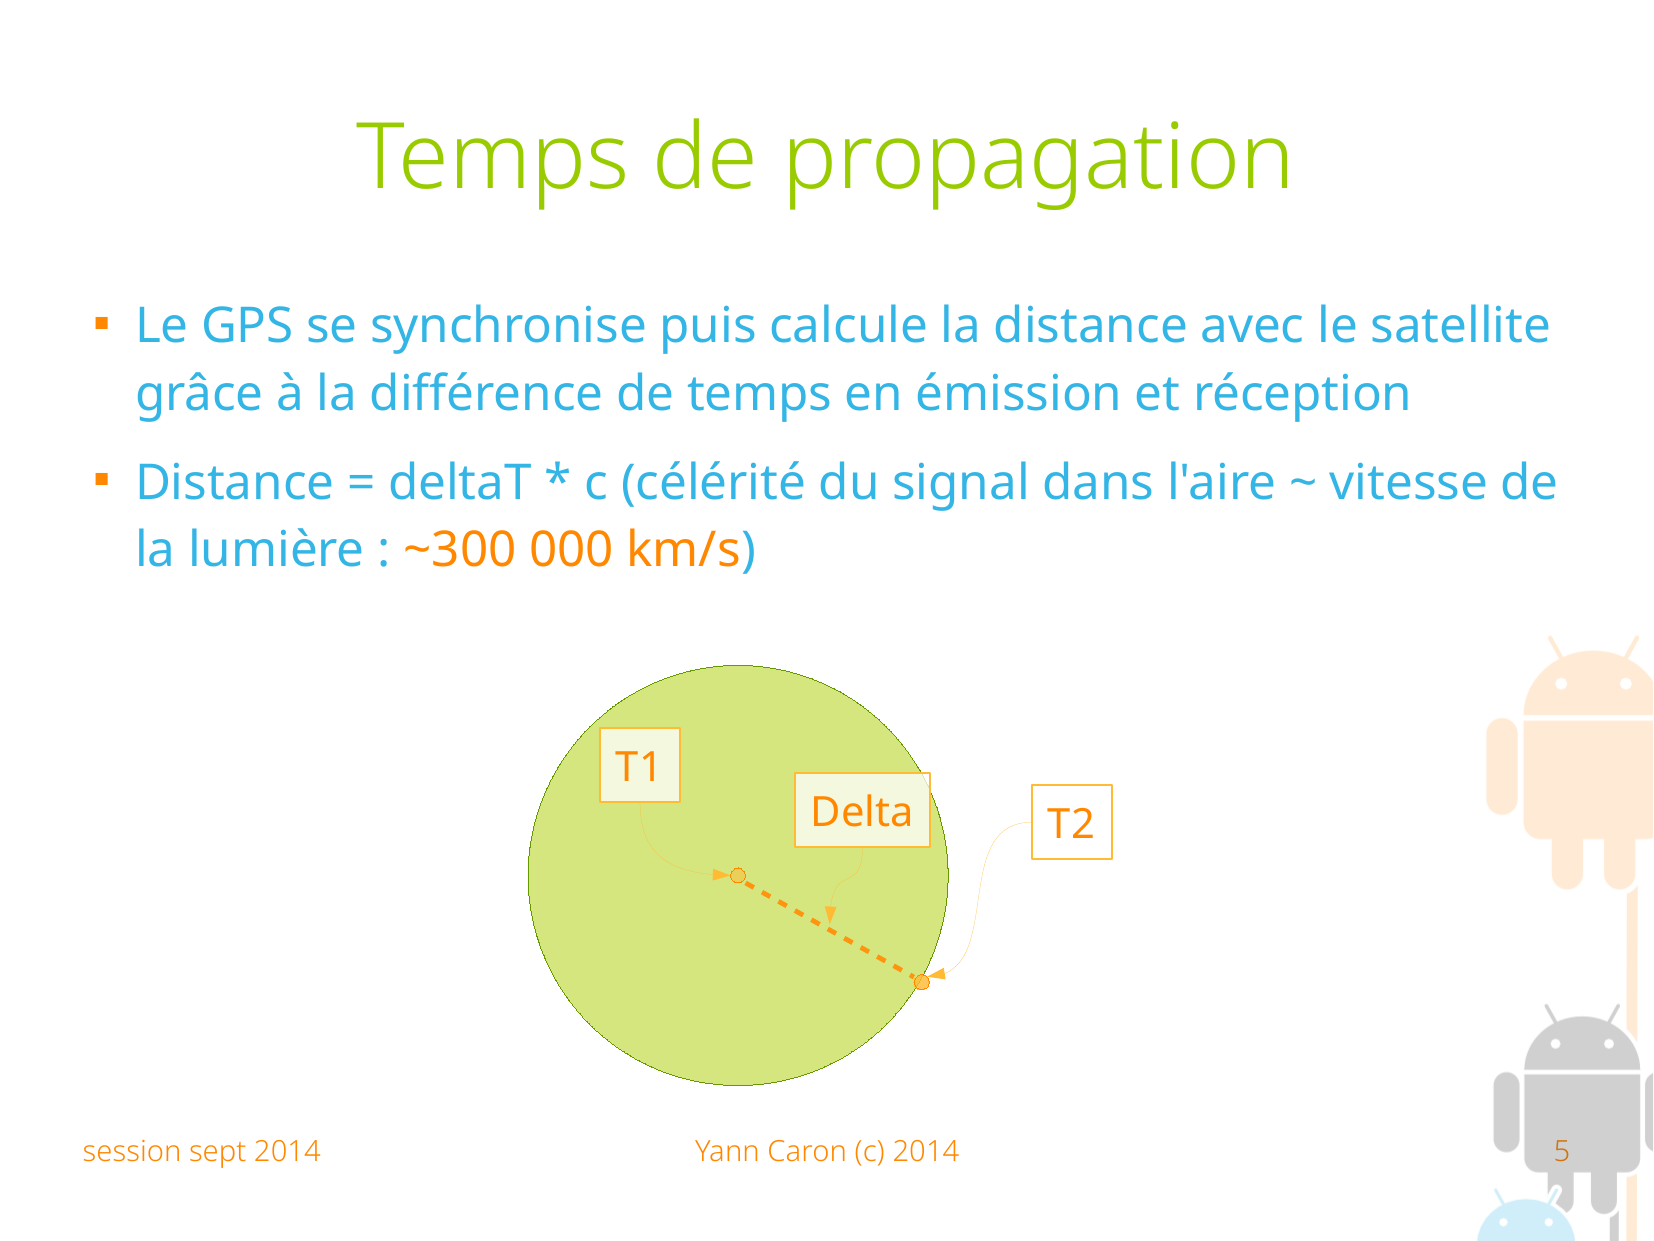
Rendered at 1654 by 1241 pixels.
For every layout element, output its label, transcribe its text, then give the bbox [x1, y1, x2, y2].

picture [240, 423, 1654, 1241]
text_box T1 [600, 727, 681, 794]
text_box Delta [795, 772, 923, 839]
list Le GPS se synchronise puis calcule la distance avec le satellite grâce à la différence de temps en émission et réception Distance = deltaT * c (célérité du signal dans l'aire ~ vitesse de la lumière : ~300 000 km/s) [82, 290, 1571, 631]
text_box [528, 665, 949, 1086]
title Temps de propagation [82, 49, 1571, 257]
text_box T2 [1031, 785, 1113, 852]
